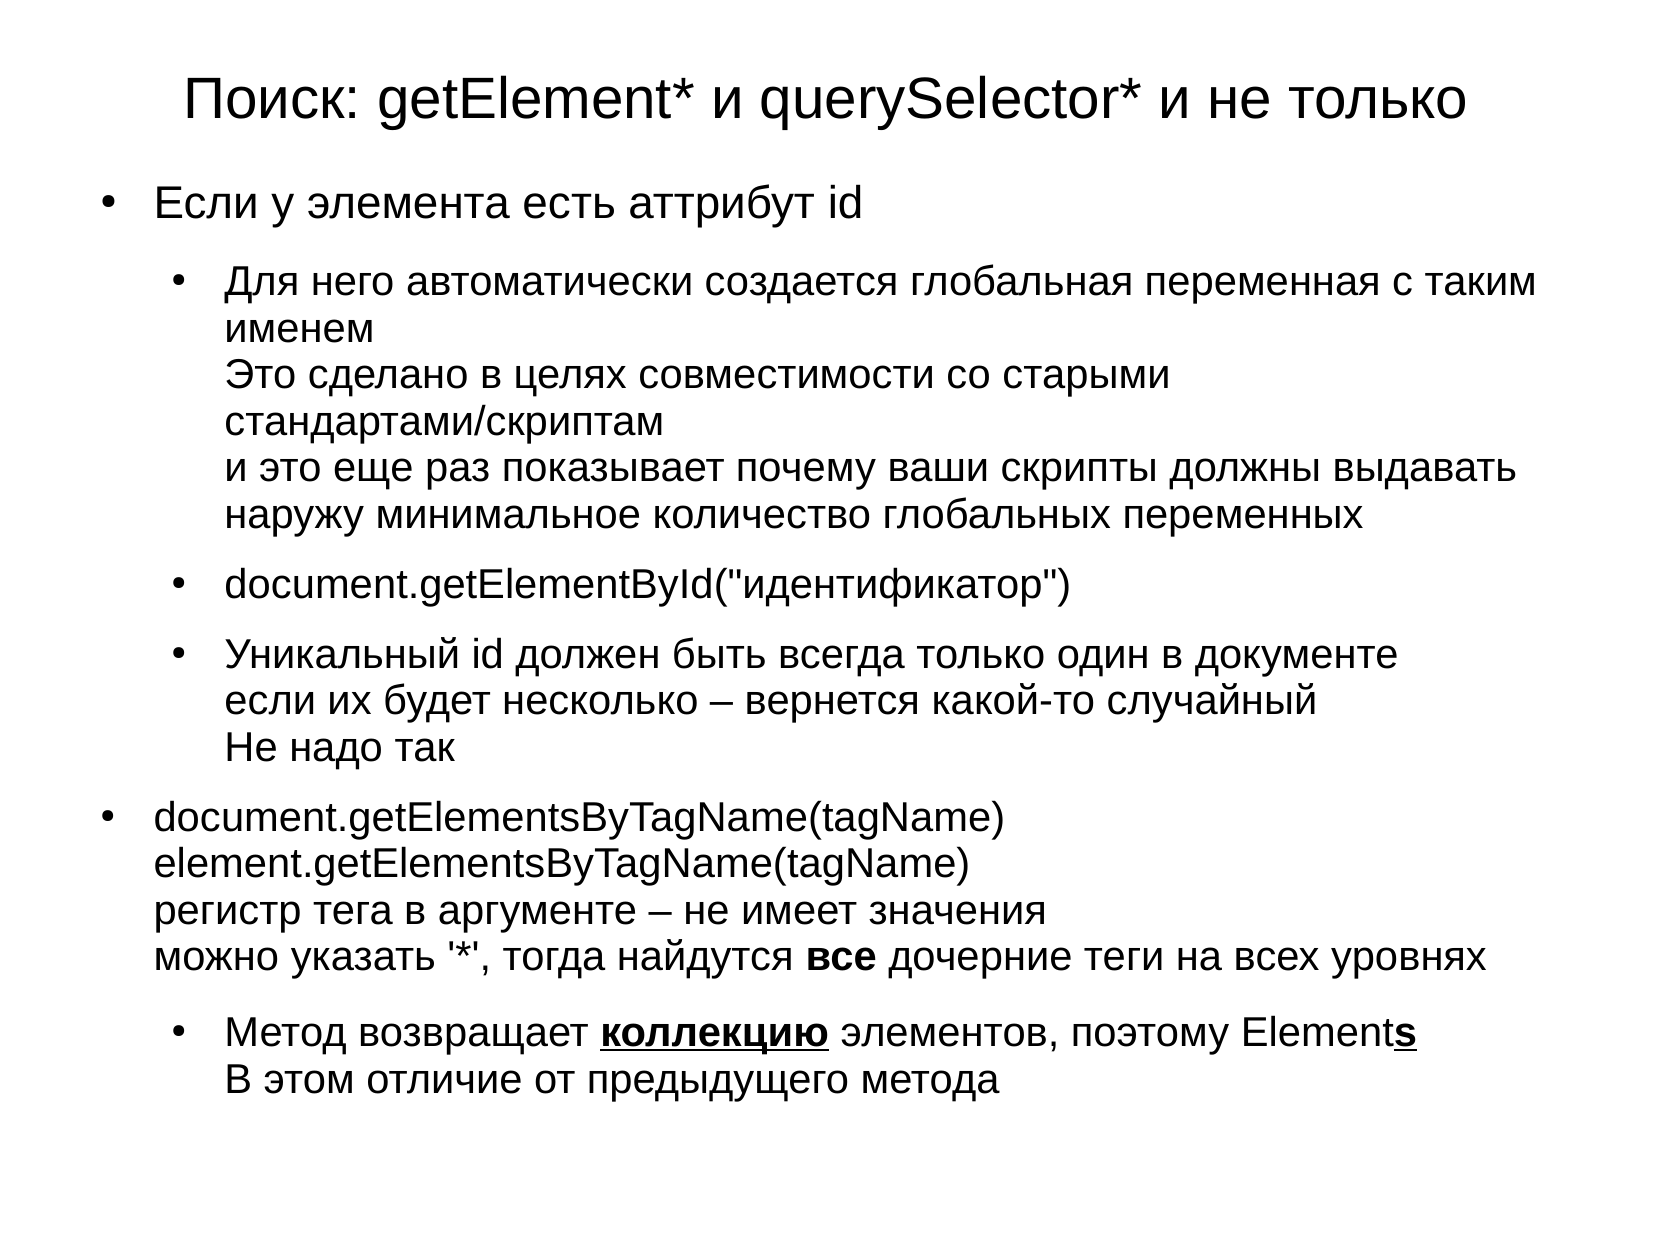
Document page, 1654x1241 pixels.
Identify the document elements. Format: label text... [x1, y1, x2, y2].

title Поиск: getElement* и querySelector* и не только [82, 49, 1571, 148]
list Если у элемента есть аттрибут id Для него автоматически создается глобальная переменная с таким именем Это сделано в целях совместимости со старыми стандартами/скриптам и это еще раз показывает почему ваши скрипты должны выдавать наружу минимальное количество глобальных переменных document.getElementById("идентификатор") Уникальный id должен быть всегда только один в документе если их будет несколько – вернется какой-то случайный Не надо так document.getElementsByTagName(tagName) element.getElementsByTagName(tagName) регистр тега в аргументе – не имеет значения можно указать '*', тогда найдутся все дочерние теги на всех уровнях Метод возвращает коллекцию элементов, поэтому Elements В этом отличие от предыдущего метода [82, 177, 1571, 1109]
